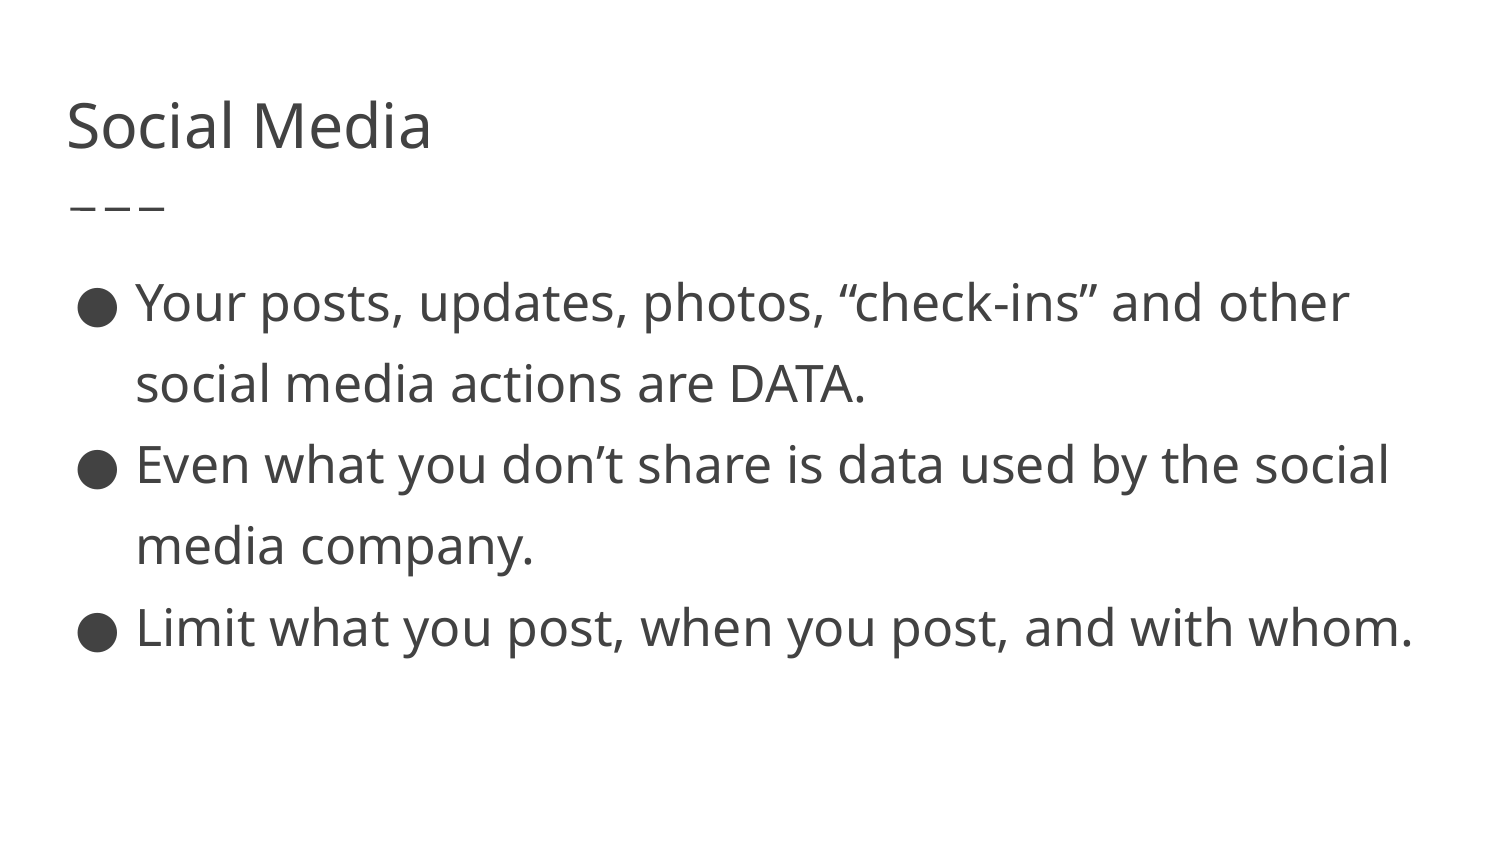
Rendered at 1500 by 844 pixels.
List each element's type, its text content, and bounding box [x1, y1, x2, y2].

list Your posts, updates, photos, “check-ins” and other social media actions are DATA. Even what you don’t share is data used by the social media company. Limit what you post, when you post, and with whom. [51, 240, 1449, 750]
title Social Media [51, 61, 1449, 182]
